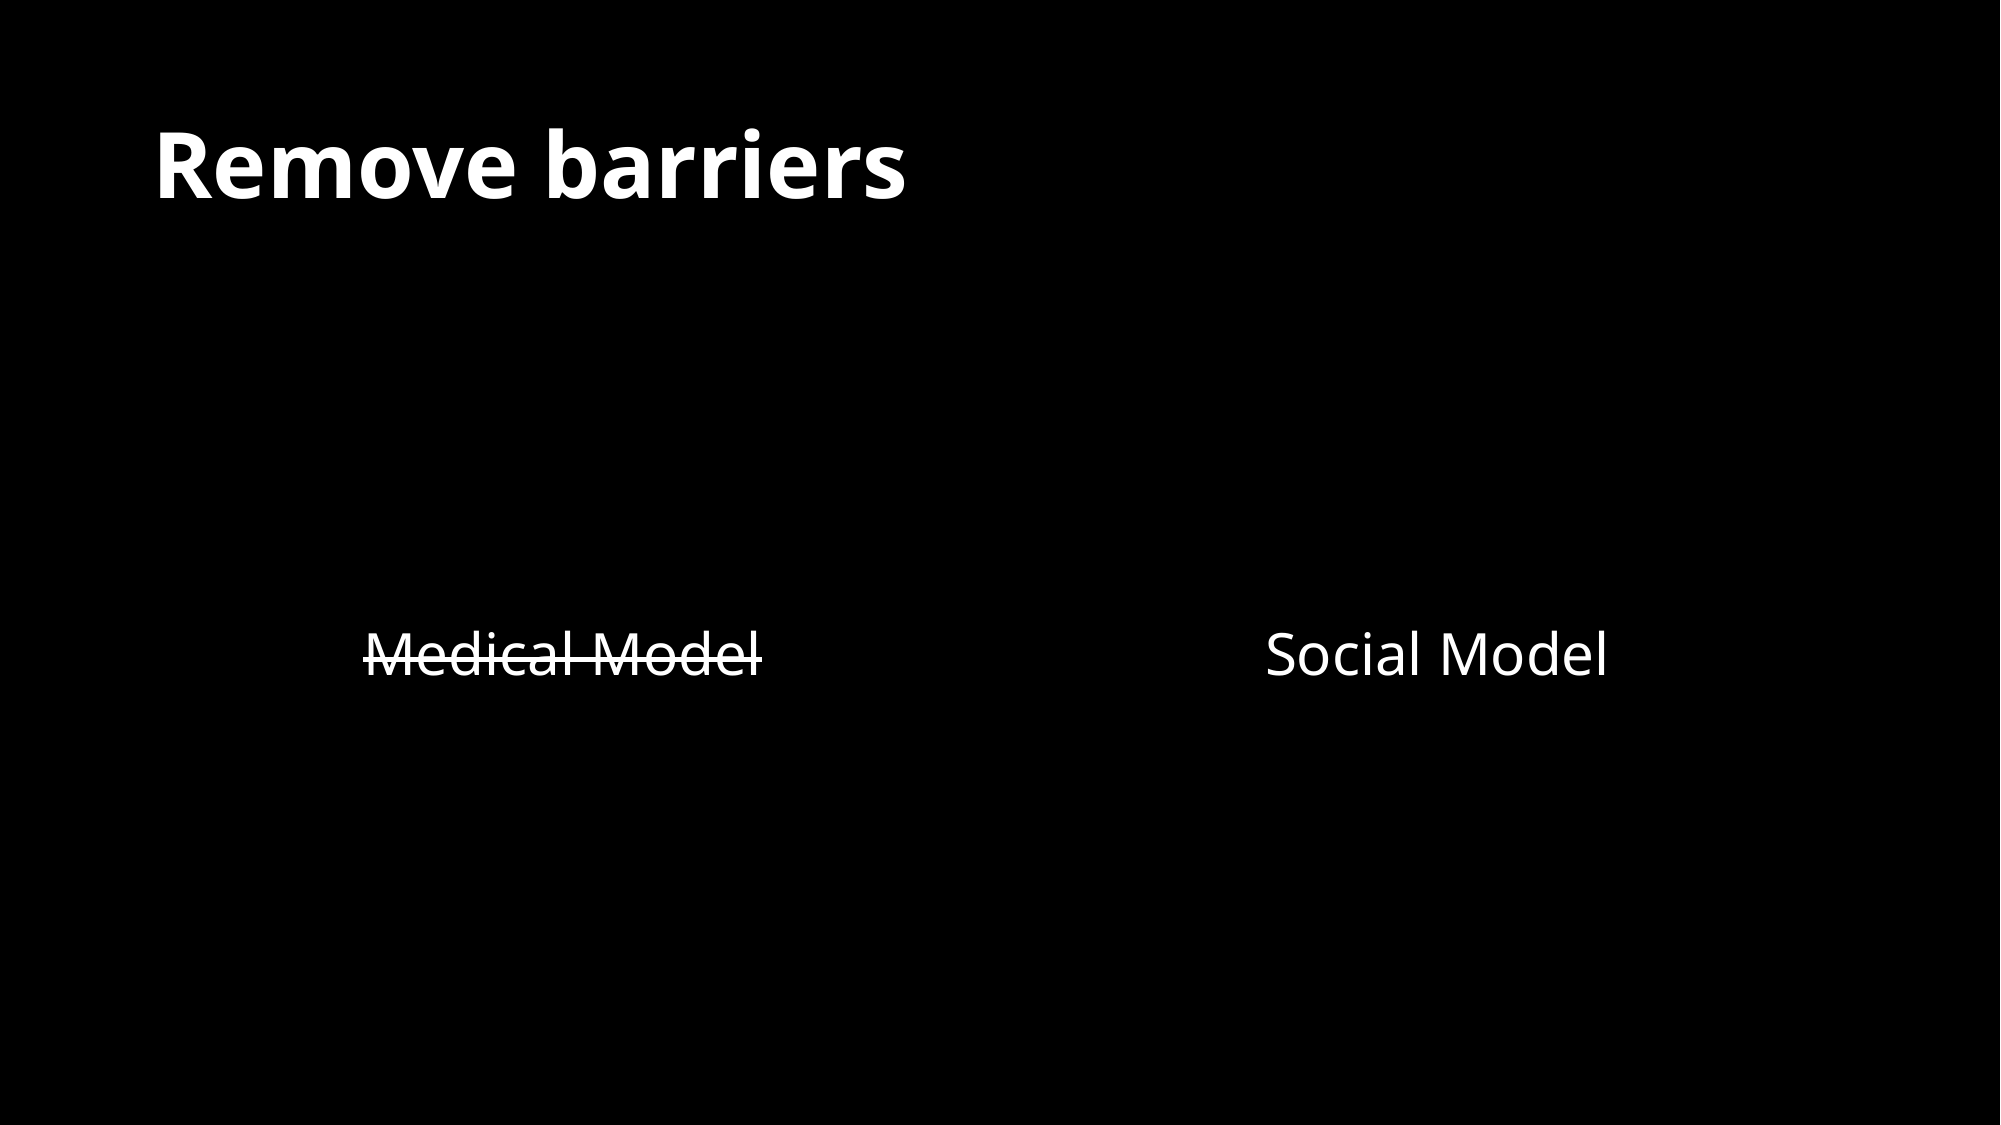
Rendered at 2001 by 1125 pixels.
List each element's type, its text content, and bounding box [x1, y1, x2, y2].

list Social Model [1012, 299, 1863, 1014]
list Medical Model [137, 299, 988, 1014]
title Remove barriers [137, 59, 1863, 278]
